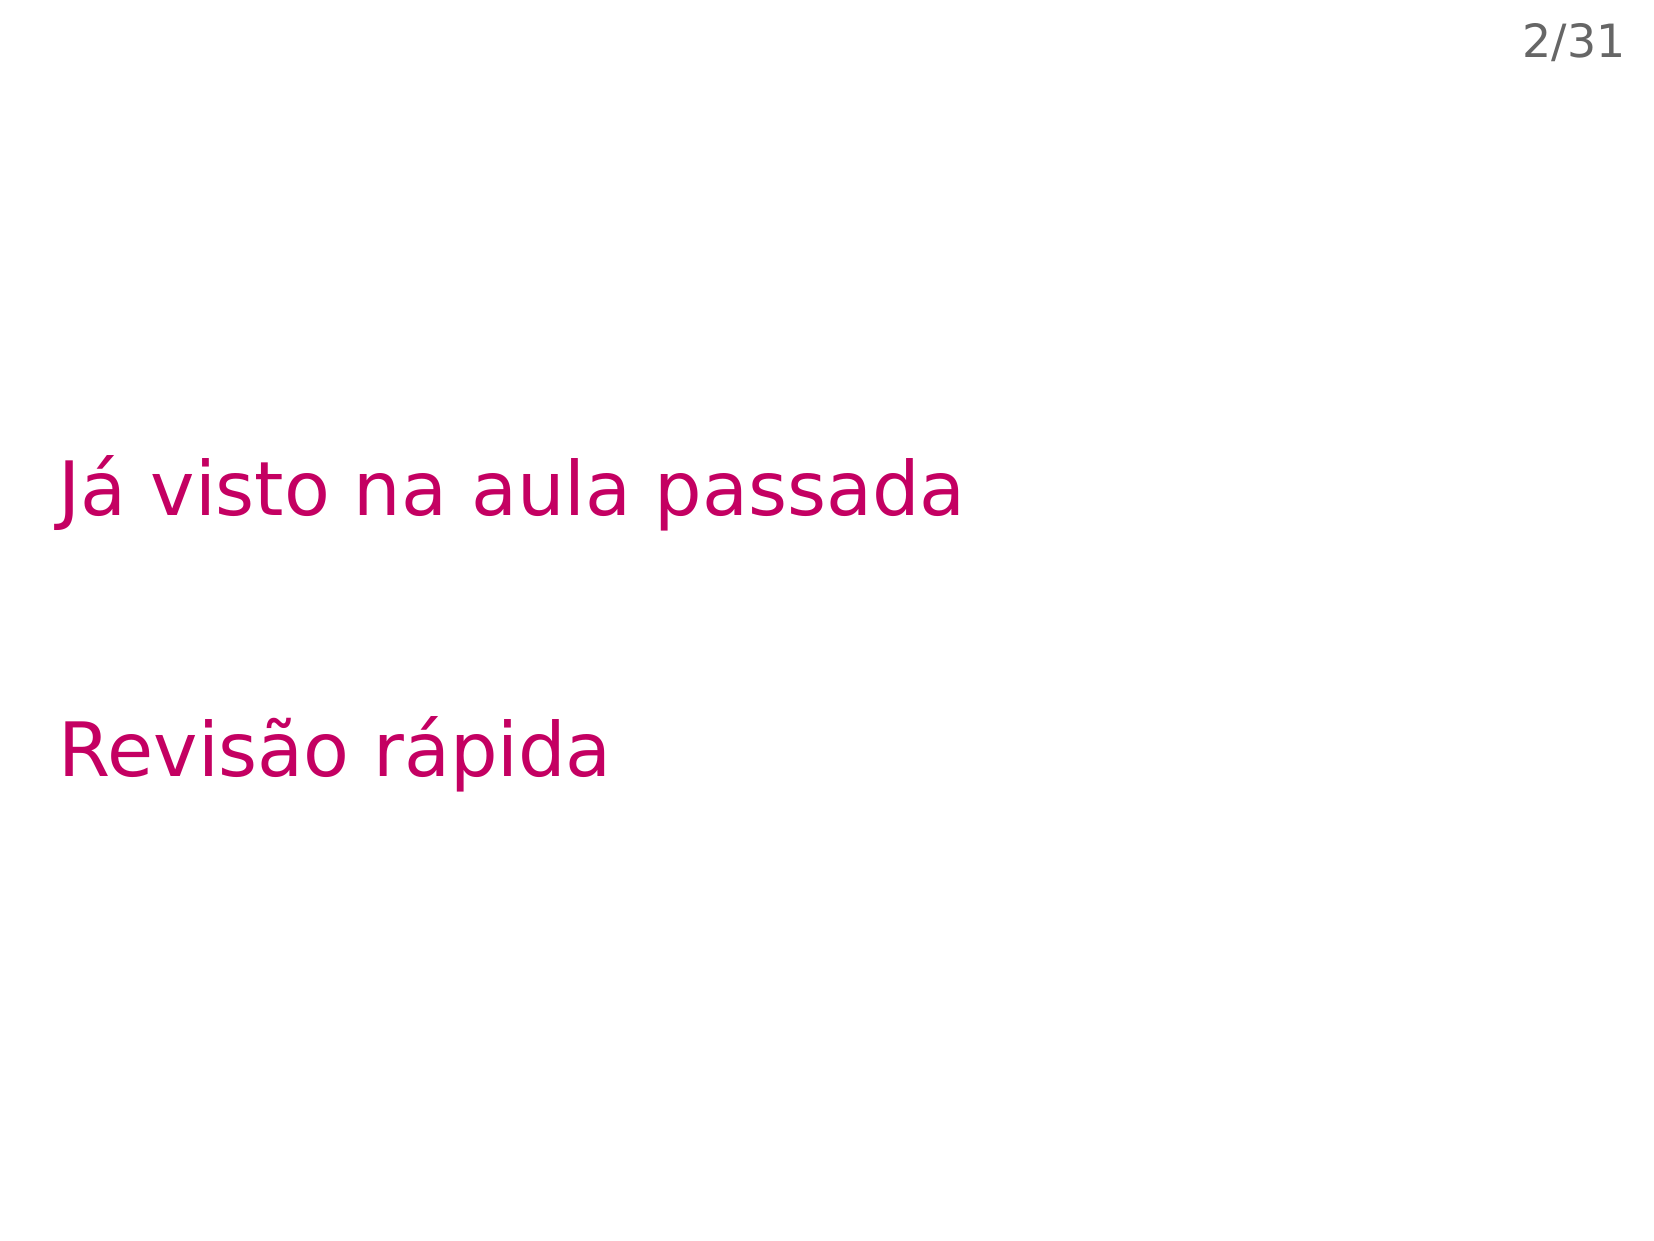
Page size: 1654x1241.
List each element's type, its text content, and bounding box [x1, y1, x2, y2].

title Já visto na aula passada Revisão rápida [59, 29, 1625, 1211]
